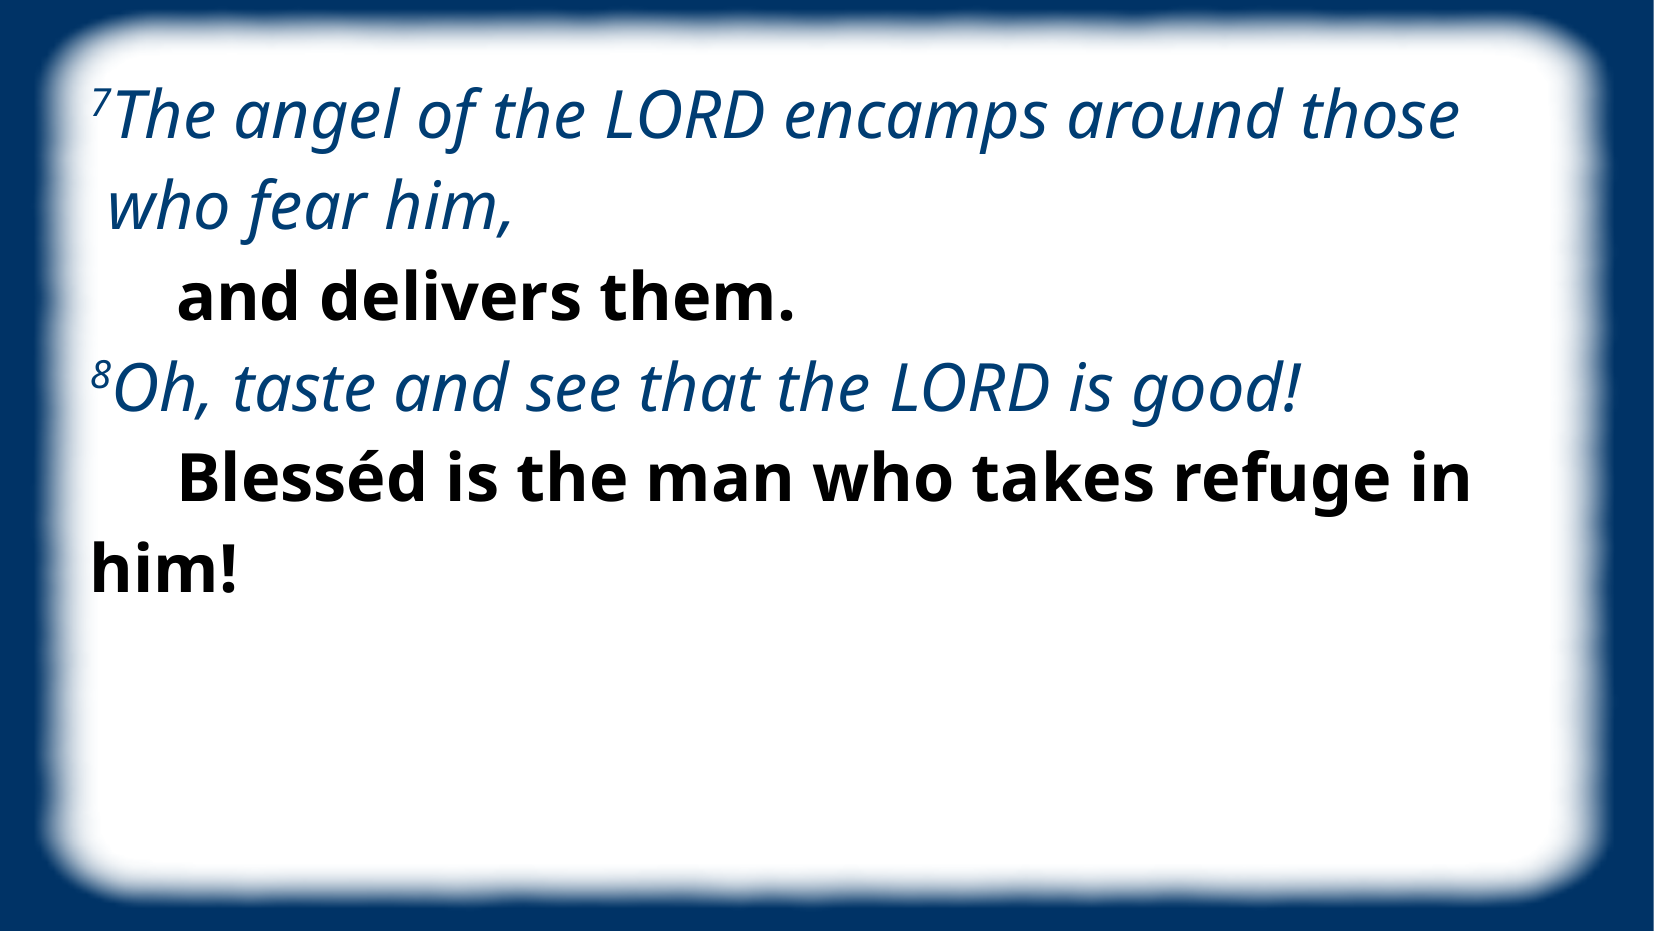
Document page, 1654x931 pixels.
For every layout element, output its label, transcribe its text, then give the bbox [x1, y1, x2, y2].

text_box 7The angel of the Lord encamps around those who fear him, and delivers them. 8Oh, taste and see that the Lord is good! Blesséd is the man who takes refuge in him! [75, 60, 1576, 674]
picture [0, 0, 1654, 931]
